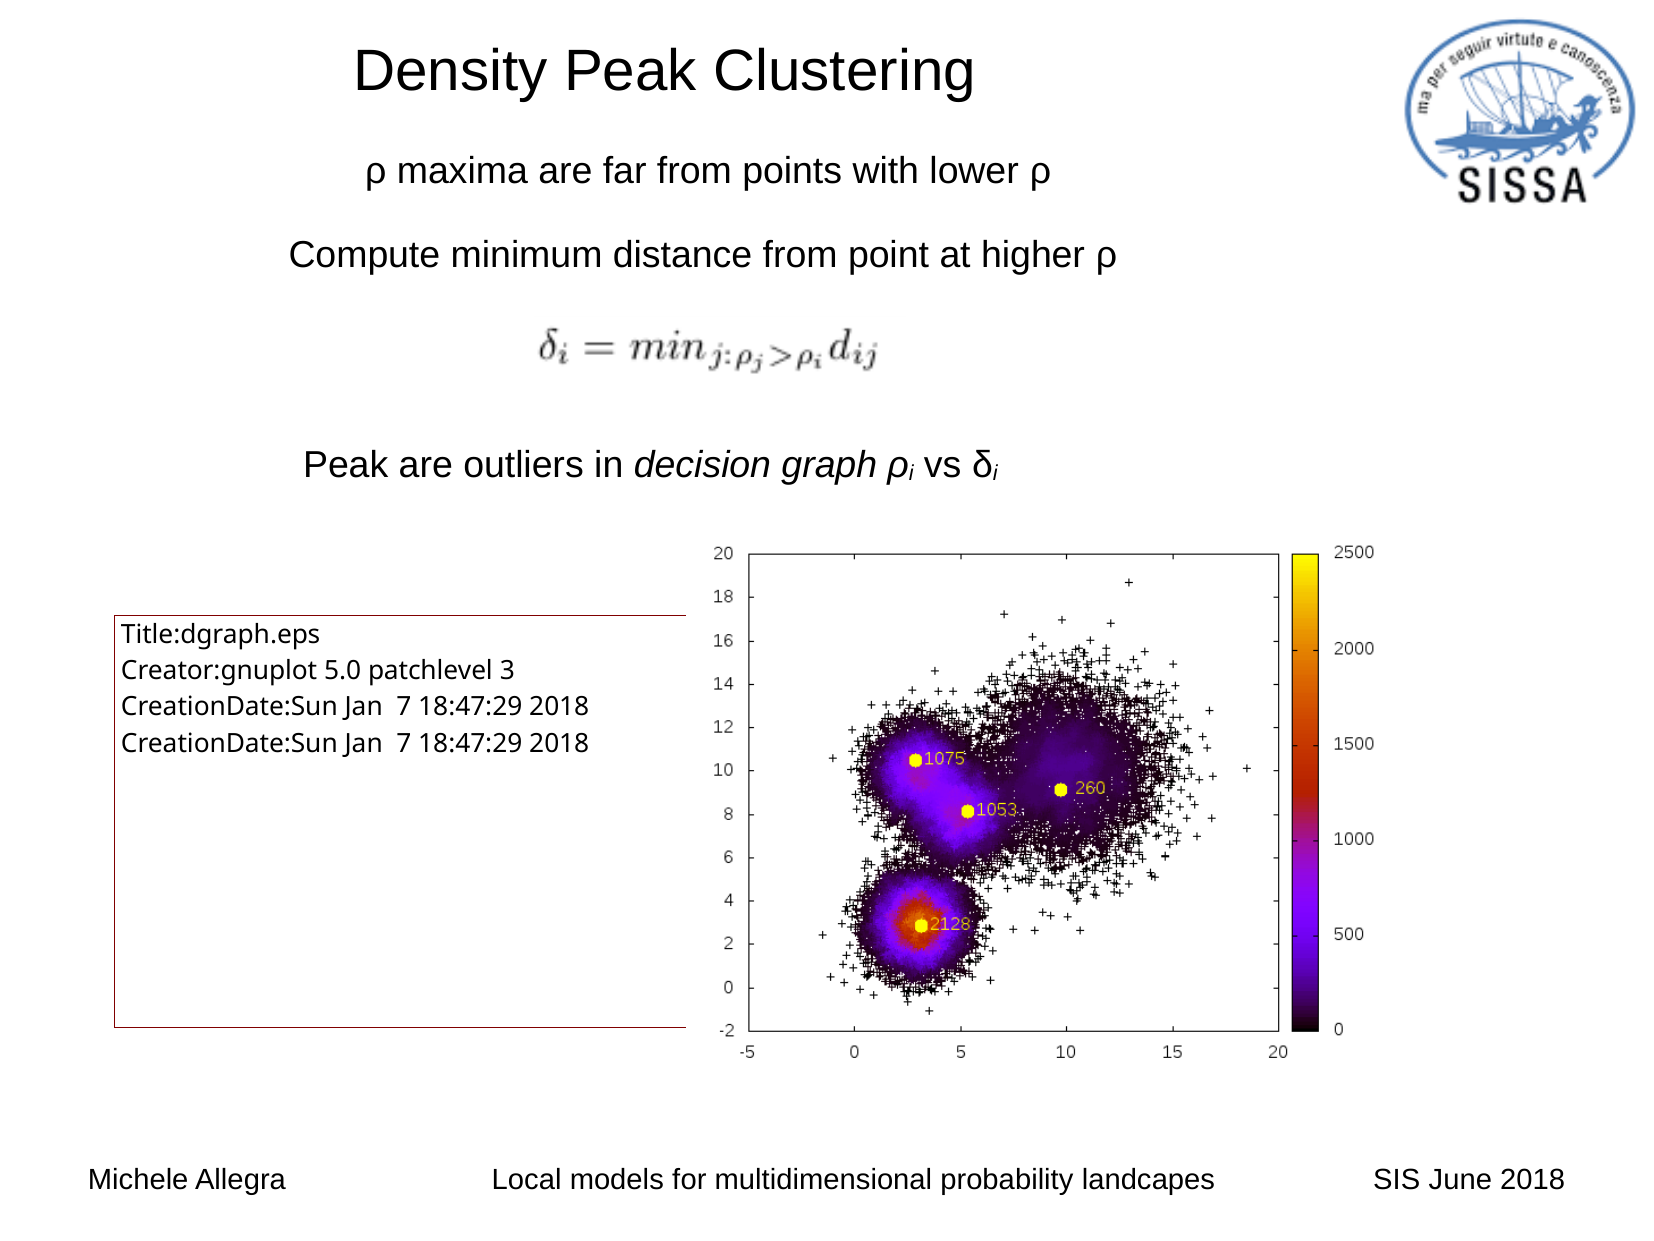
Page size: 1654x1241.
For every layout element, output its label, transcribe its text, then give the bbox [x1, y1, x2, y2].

title Michele Allegra Local models for multidimensional probability landcapes SIS June 2018 [1447, 1141, 1571, 1217]
title Density Peak Clustering [17, 37, 1329, 143]
picture [1391, 16, 1652, 207]
text_box ρ maxima are far from points with lower ρ Compute minimum distance from point at higher ρ Peak are outliers in decision graph ρi vs δi [0, 143, 1447, 1241]
